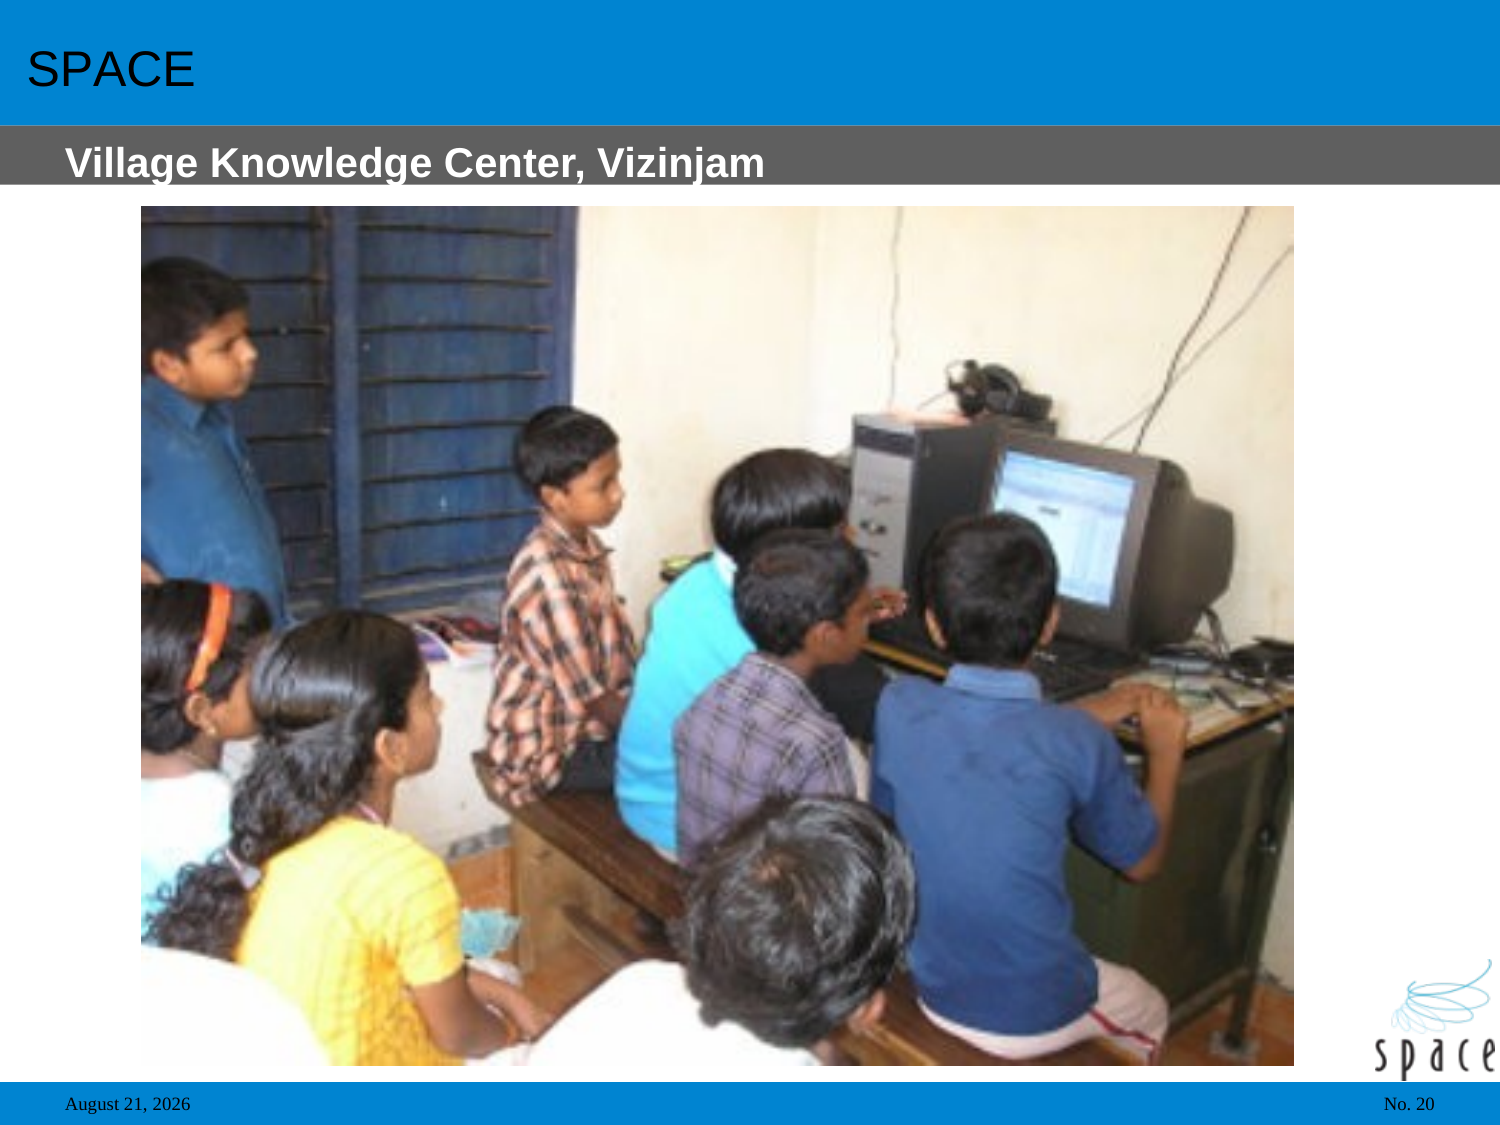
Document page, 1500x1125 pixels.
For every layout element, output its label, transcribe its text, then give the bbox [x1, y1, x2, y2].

title Village Knowledge Center, Vizinjam [64, 139, 1436, 187]
picture [1375, 959, 1495, 1081]
picture [141, 206, 1294, 1067]
